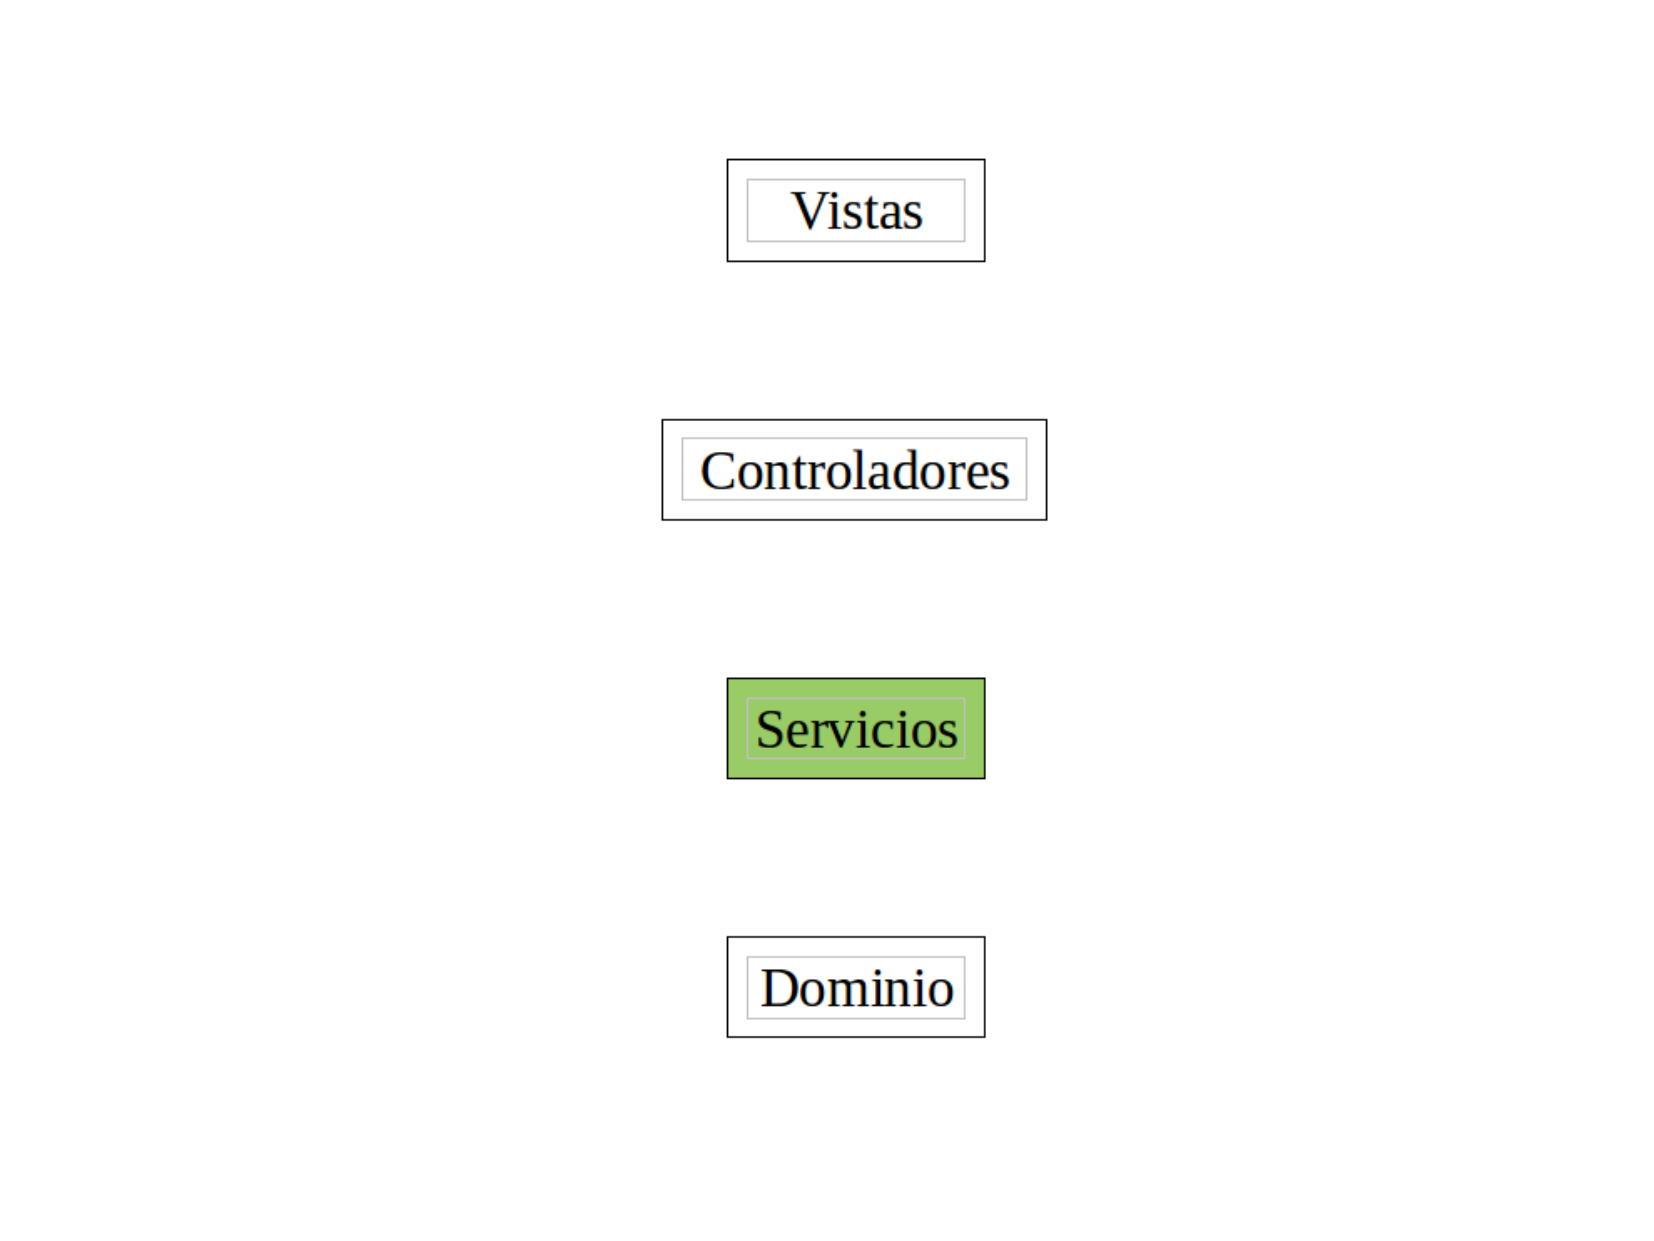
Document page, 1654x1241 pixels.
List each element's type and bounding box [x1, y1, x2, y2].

picture [428, 89, 1280, 1155]
